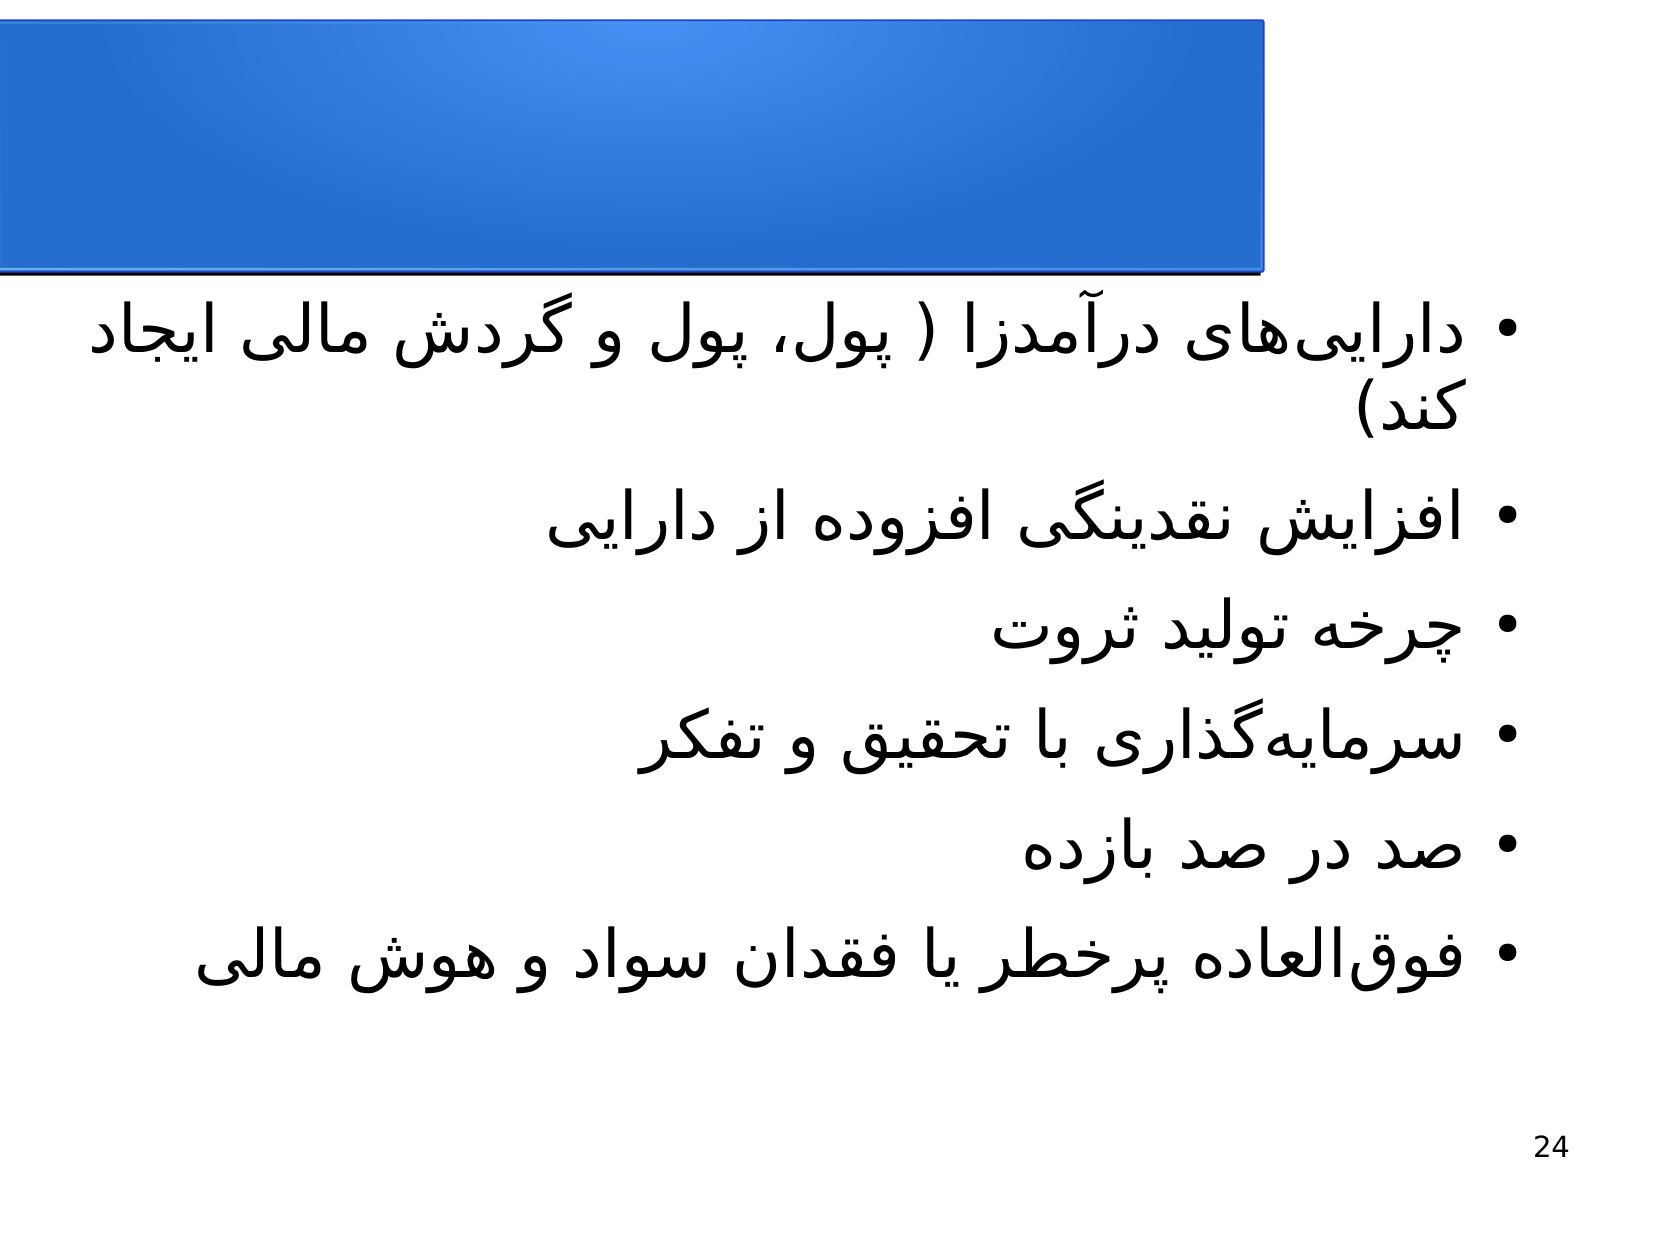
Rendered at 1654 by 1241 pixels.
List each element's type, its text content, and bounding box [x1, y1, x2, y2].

list دارایی‌های درآمدزا ( پول، پول و گردش مالی ایجاد کند) افزایش نقدینگی افزوده از دارایی چرخه تولید ثروت سرمایه‌گذاری با تحقیق و تفکر صد در صد بازده فوق‌العاده پرخطر یا فقدان سواد و هوش مالی [82, 290, 1538, 1010]
